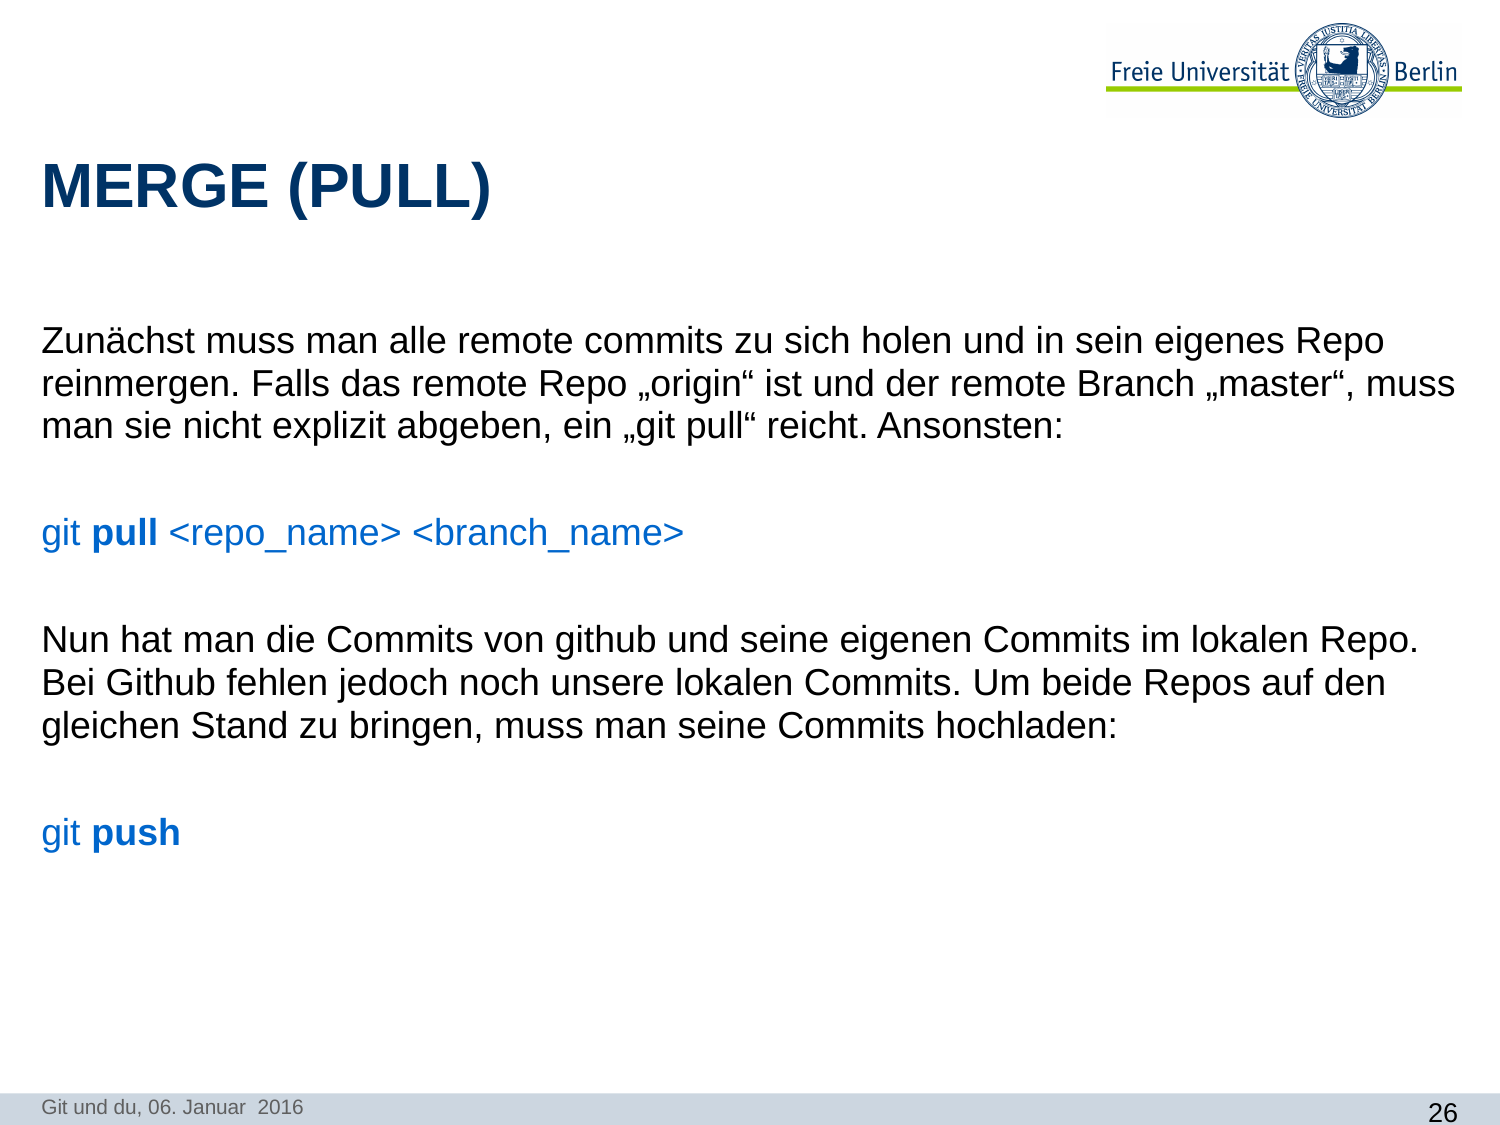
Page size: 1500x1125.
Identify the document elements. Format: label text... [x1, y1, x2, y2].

picture [1106, 23, 1462, 118]
title MERGE (PULL) [41, 150, 1460, 221]
list Zunächst muss man alle remote commits zu sich holen und in sein eigenes Repo reinmergen. Falls das remote Repo „origin“ ist und der remote Branch „master“, muss man sie nicht explizit abgeben, ein „git pull“ reicht. Ansonsten: git pull <repo_name> <branch_name> Nun hat man die Commits von github und seine eigenen Commits im lokalen Repo. Bei Github fehlen jedoch noch unsere lokalen Commits. Um beide Repos auf den gleichen Stand zu bringen, muss man seine Commits hochladen: git push [41, 265, 1460, 1064]
